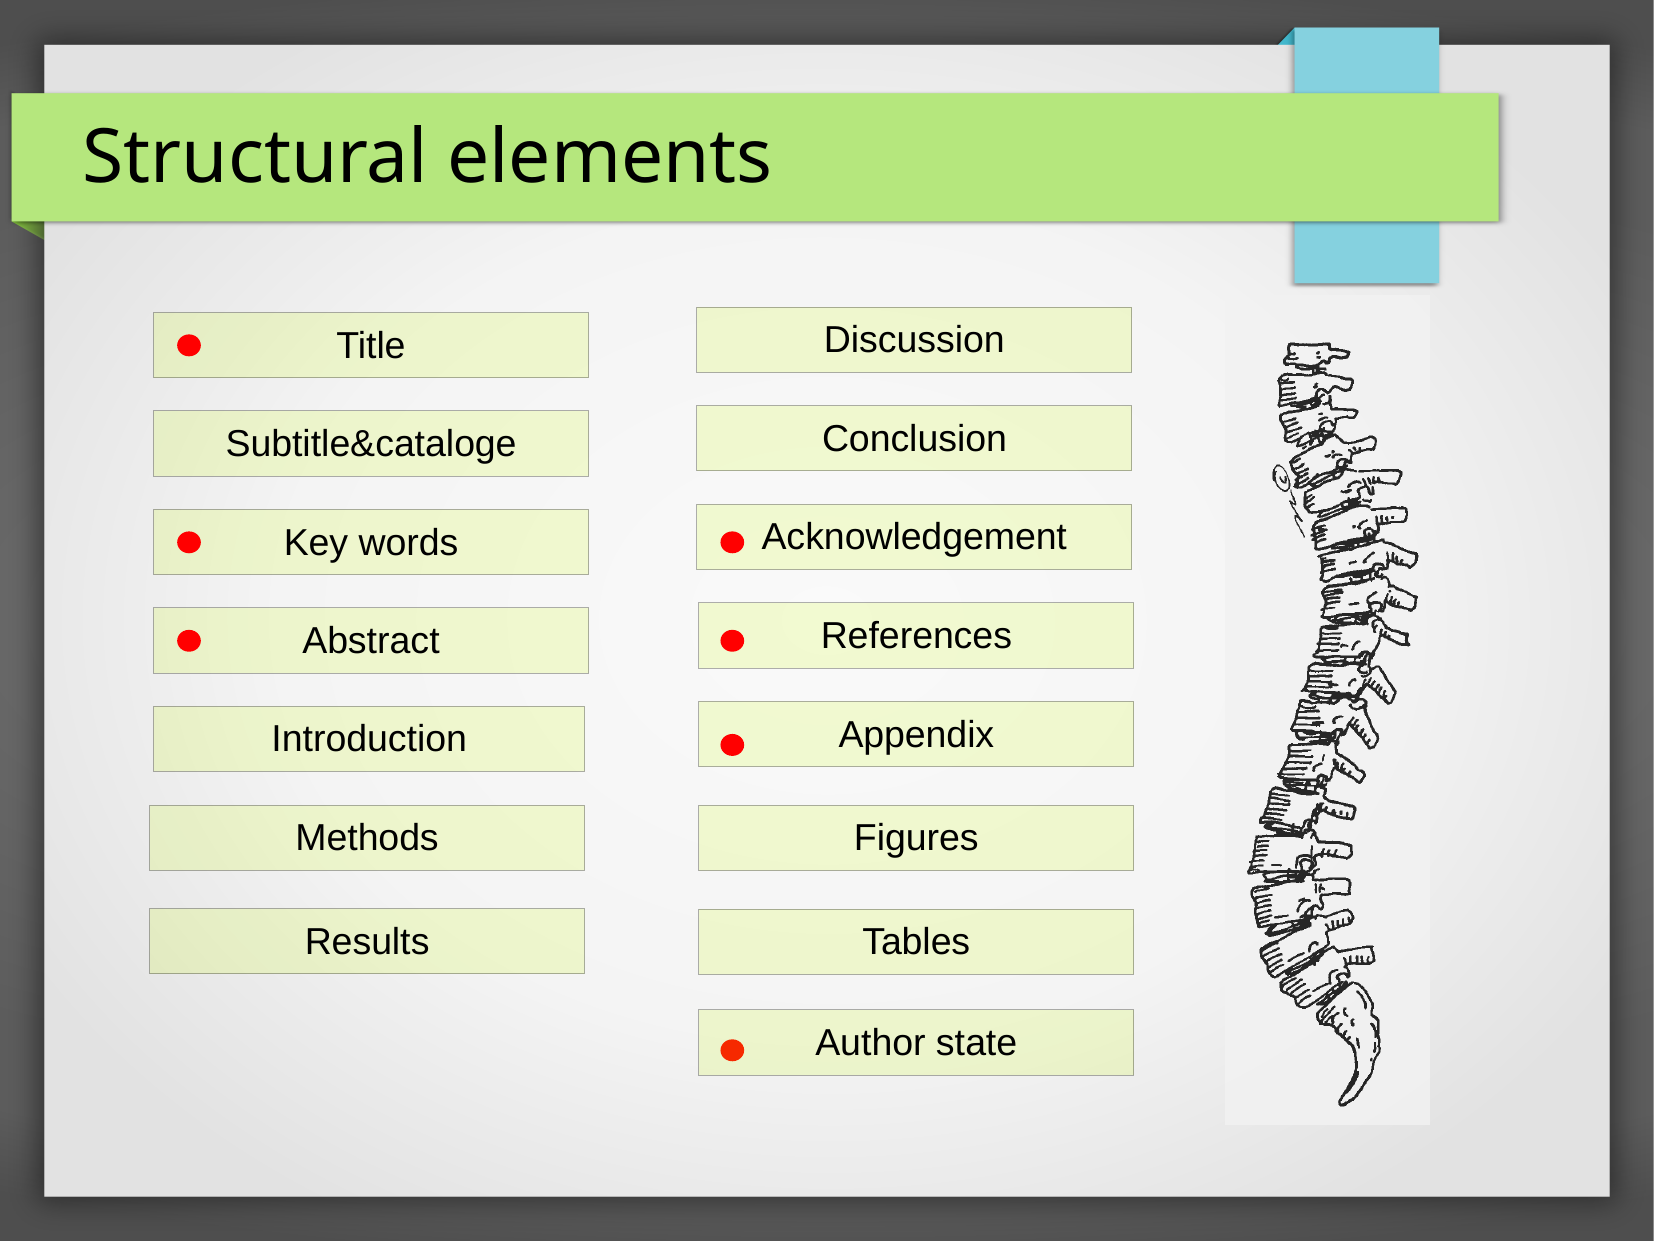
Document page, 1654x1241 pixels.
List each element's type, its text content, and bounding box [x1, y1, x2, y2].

text_box Results [149, 908, 585, 974]
text_box Key words [153, 509, 589, 575]
text_box [177, 334, 201, 357]
text_box Conclusion [696, 405, 1132, 471]
text_box Abstract [153, 607, 589, 674]
text_box Appendix [698, 701, 1134, 767]
text_box Title [153, 312, 589, 378]
picture [0, 0, 1654, 1241]
text_box Introduction [153, 706, 585, 772]
text_box References [698, 602, 1134, 669]
text_box Figures [698, 805, 1134, 871]
text_box Author state [698, 1009, 1134, 1076]
text_box Methods [149, 805, 585, 871]
text_box Discussion [696, 307, 1132, 373]
text_box [720, 629, 745, 652]
text_box [177, 629, 201, 652]
text_box Acknowledgement [696, 504, 1132, 570]
text_box Tables [698, 909, 1134, 975]
text_box [177, 531, 201, 554]
text_box [720, 531, 745, 554]
title Structural elements [82, 94, 1264, 213]
text_box [720, 733, 745, 756]
text_box Subtitle&cataloge [153, 410, 589, 477]
